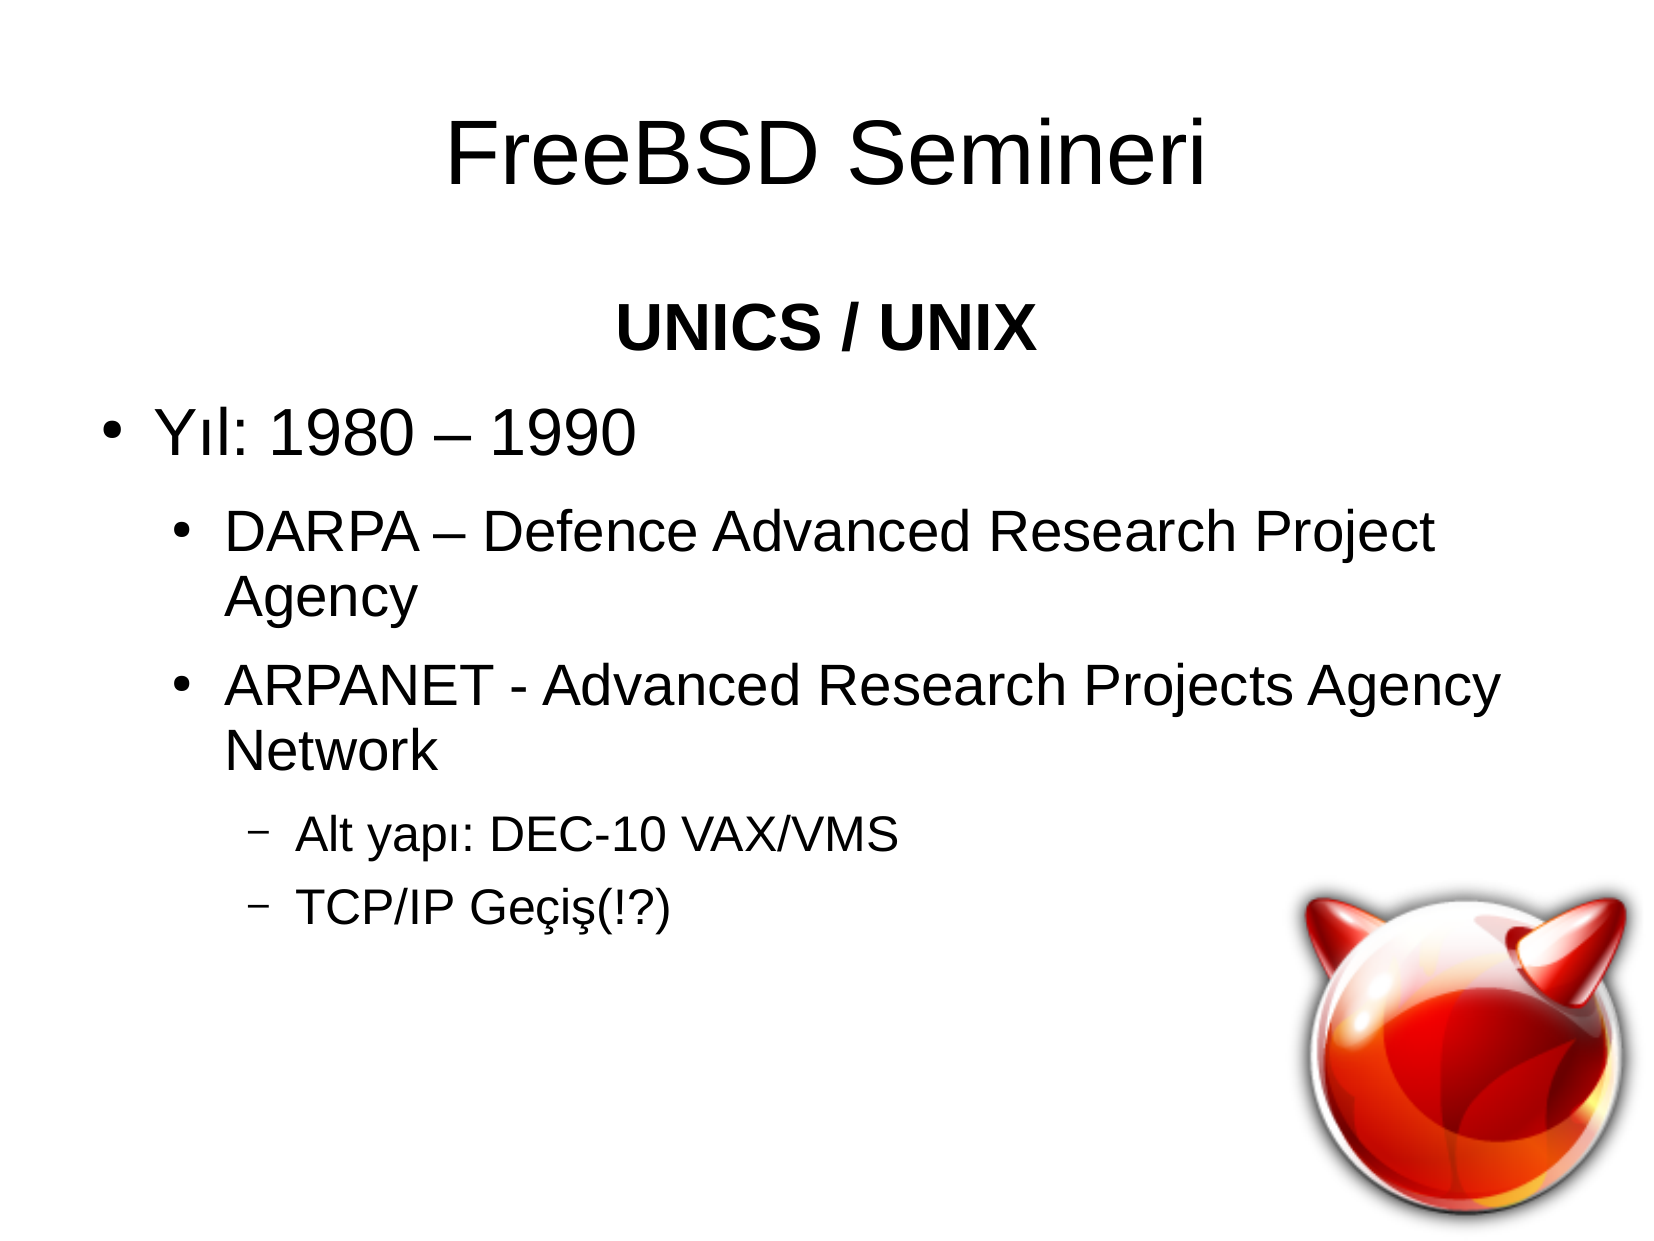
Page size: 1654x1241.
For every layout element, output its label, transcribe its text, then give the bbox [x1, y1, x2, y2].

title FreeBSD Semineri [82, 49, 1571, 257]
picture [1282, 875, 1654, 1241]
list UNICS / UNIX Yıl: 1980 – 1990 DARPA – Defence Advanced Research Project Agency ARPANET - Advanced Research Projects Agency Network Alt yapı: DEC-10 VAX/VMS TCP/IP Geçiş(!?) [82, 290, 1571, 1109]
